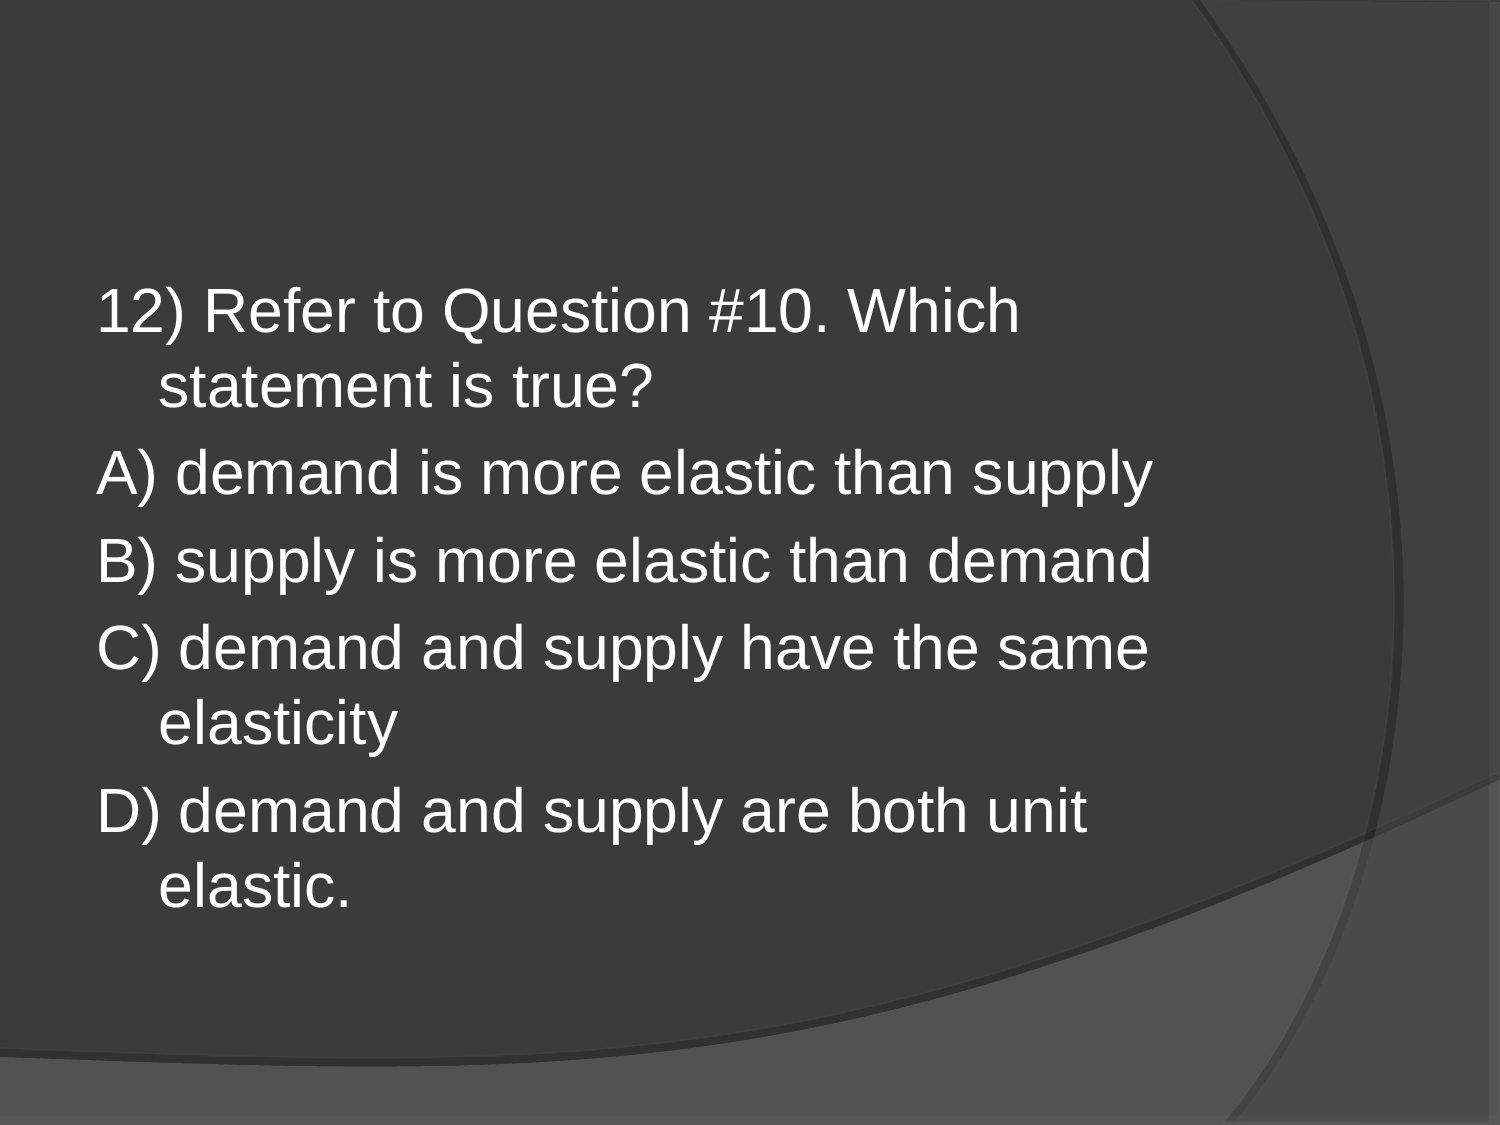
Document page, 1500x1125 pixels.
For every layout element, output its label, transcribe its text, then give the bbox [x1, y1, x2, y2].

list 12) Refer to Question #10. Which statement is true? A) demand is more elastic than supply B) supply is more elastic than demand C) demand and supply have the same elasticity D) demand and supply are both unit elastic. [75, 262, 1300, 1005]
